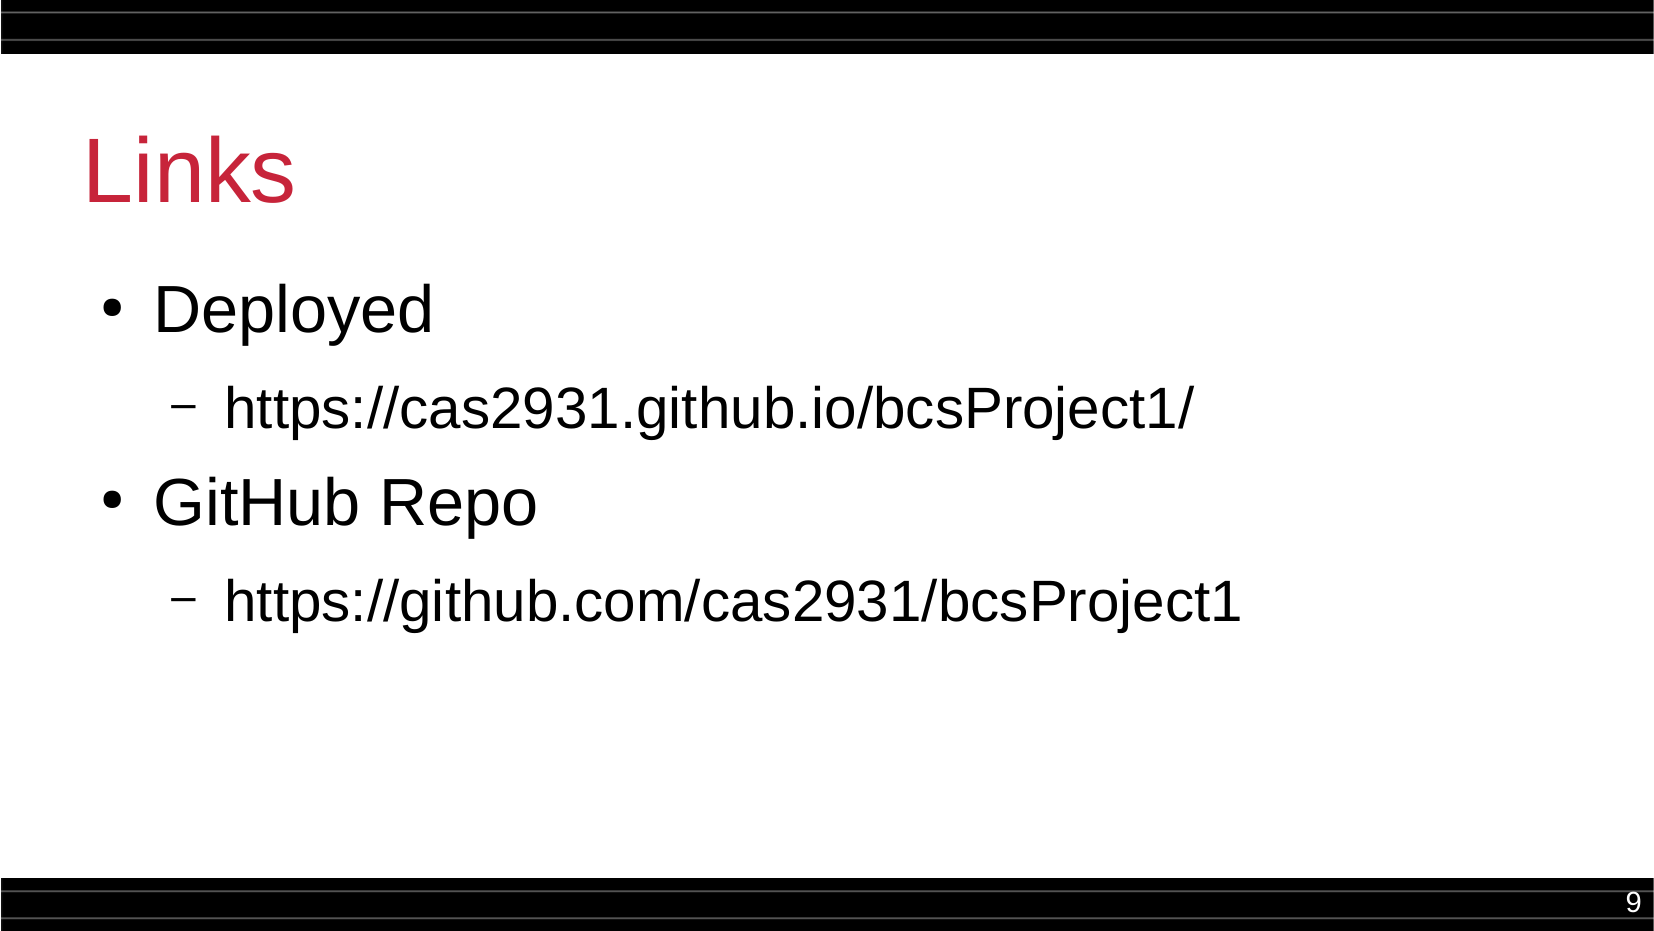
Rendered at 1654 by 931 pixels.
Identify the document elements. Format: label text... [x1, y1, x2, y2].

list Deployed https://cas2931.github.io/bcsProject1/ GitHub Repo https://github.com/cas2931/bcsProject1 [82, 271, 1571, 758]
picture [1, 0, 1654, 54]
picture [1, 878, 1654, 931]
title Links [82, 92, 1571, 249]
